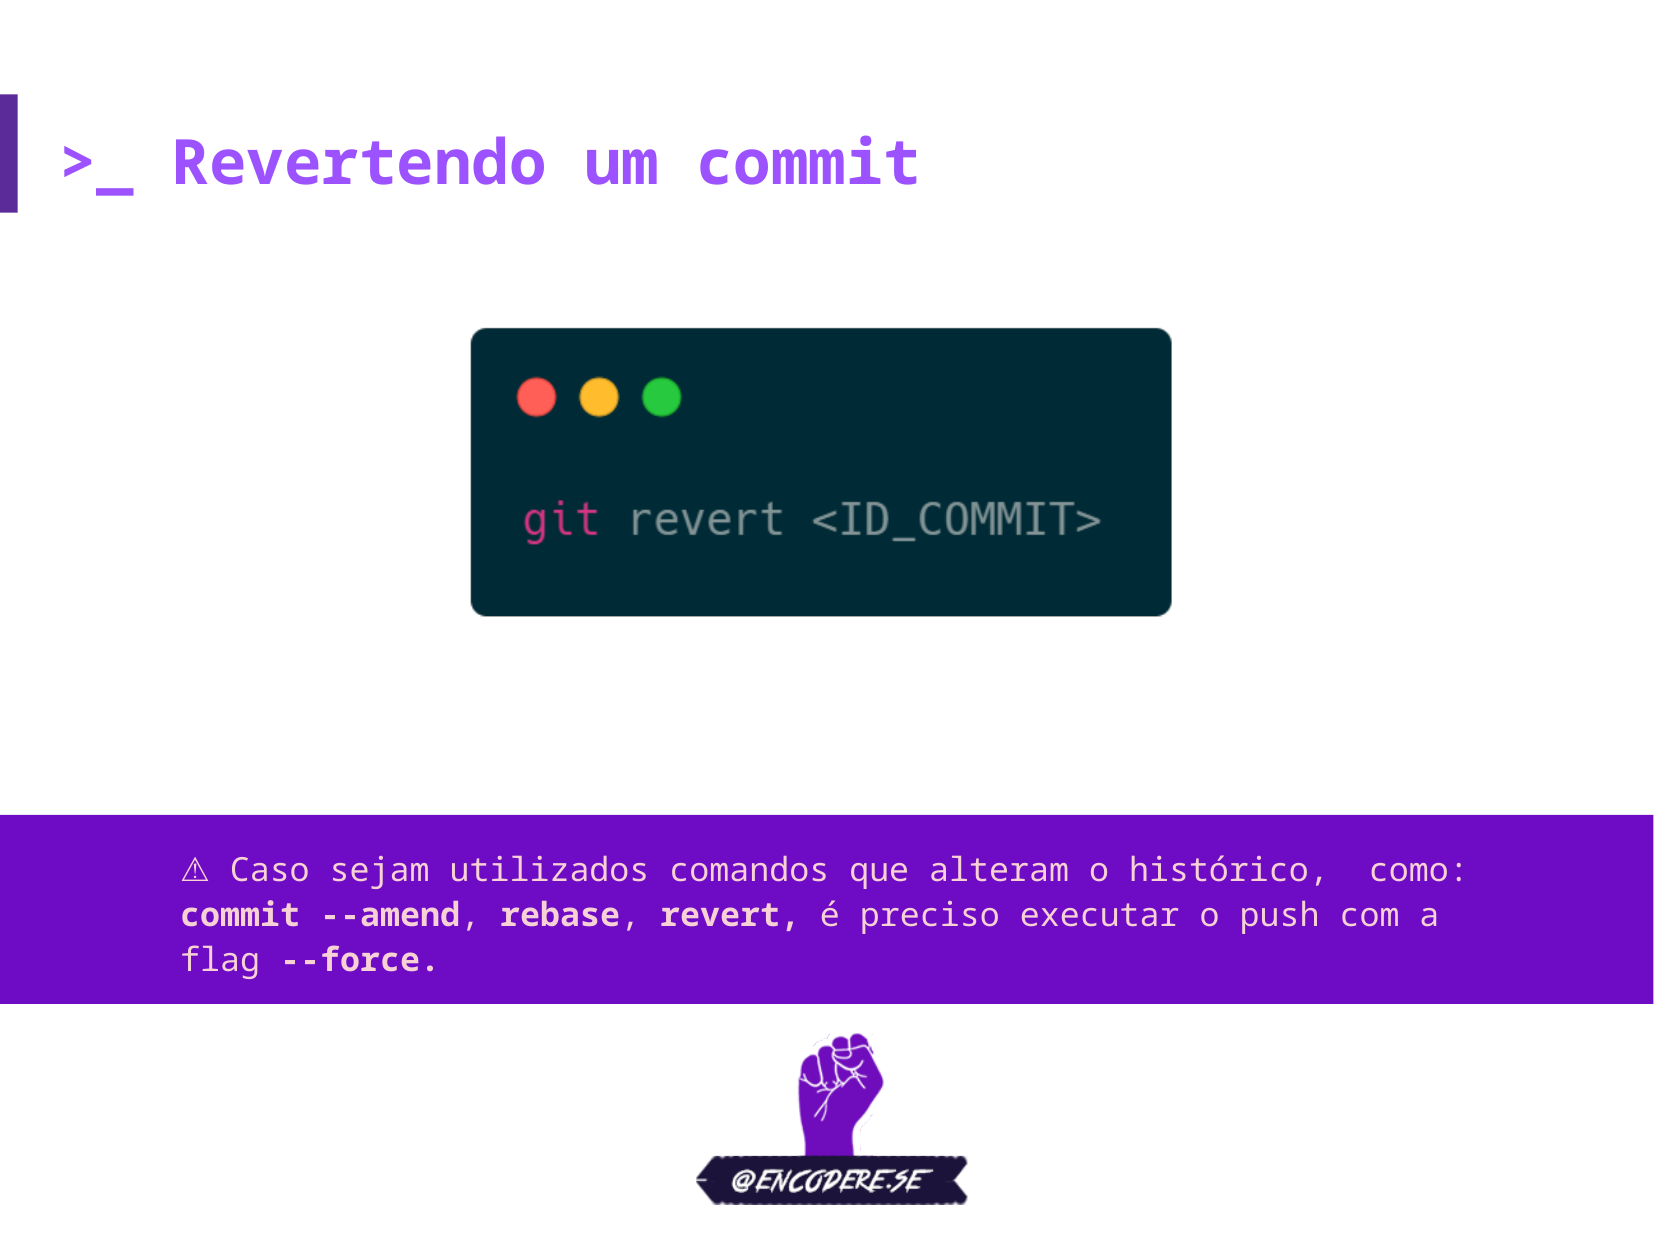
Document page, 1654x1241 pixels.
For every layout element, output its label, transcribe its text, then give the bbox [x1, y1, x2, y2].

picture [296, 153, 1347, 792]
text_box [0, 814, 1654, 1004]
text_box ⚠️ Caso sejam utilizados comandos que alteram o histórico, como: commit --amend, rebase, revert, é preciso executar o push com a flag --force. [165, 838, 1501, 977]
text_box [0, 94, 18, 213]
picture [696, 1027, 969, 1205]
title >_ Revertendo um commit [59, 118, 1489, 273]
